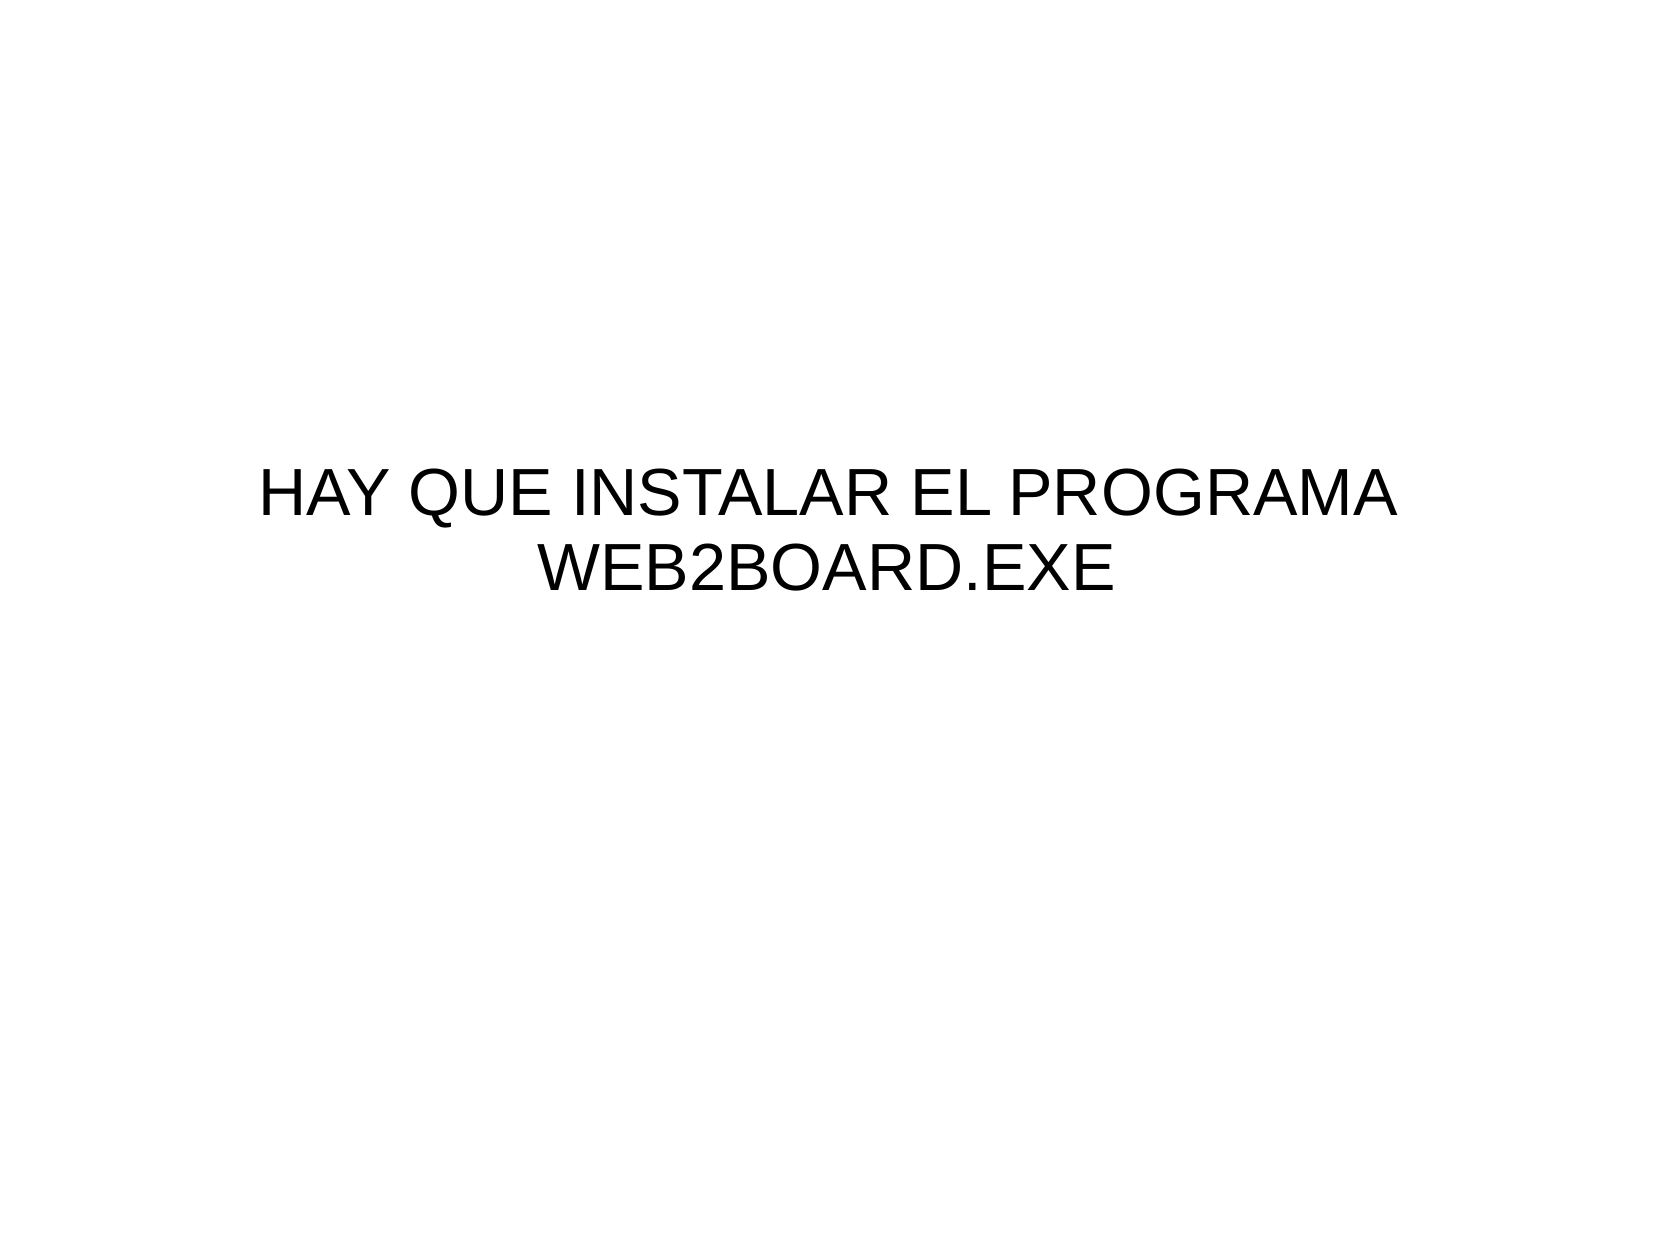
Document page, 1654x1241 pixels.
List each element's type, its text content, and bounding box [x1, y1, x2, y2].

subtitle HAY QUE INSTALAR EL PROGRAMA WEB2BOARD.EXE [82, 49, 1571, 1010]
